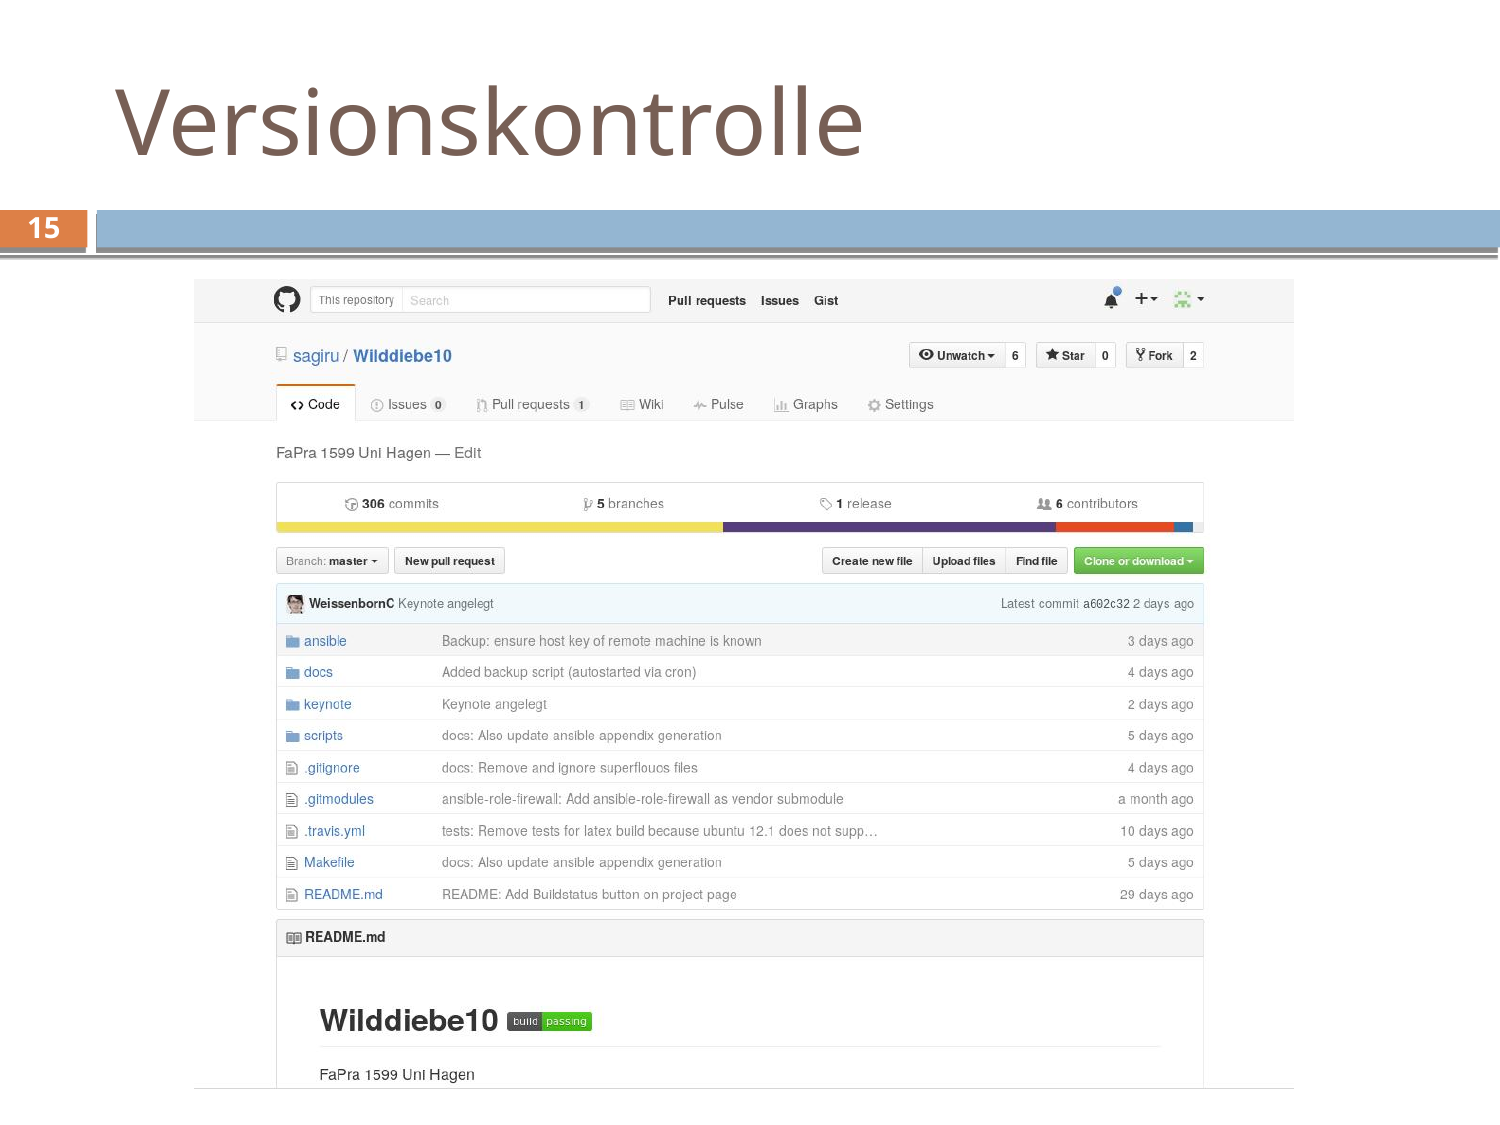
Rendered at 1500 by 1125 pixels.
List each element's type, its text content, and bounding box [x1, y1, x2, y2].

title Versionskontrolle [100, 37, 1438, 200]
picture [194, 279, 1294, 1089]
